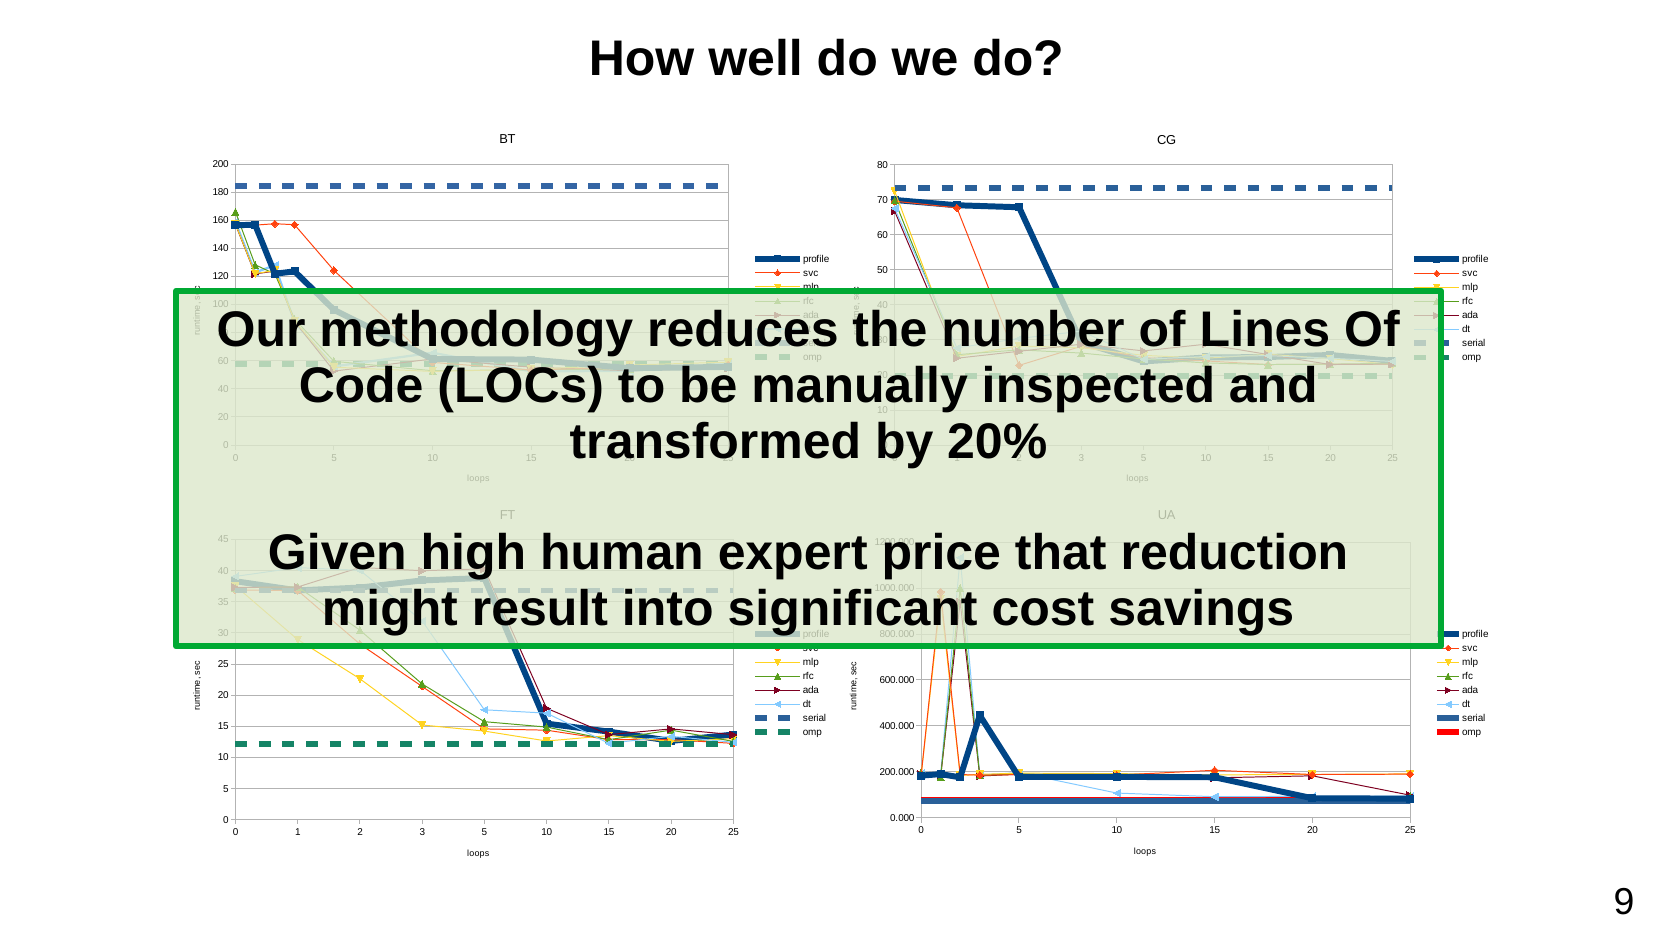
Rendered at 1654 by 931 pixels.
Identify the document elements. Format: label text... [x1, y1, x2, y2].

text_box How well do we do? [0, 0, 1654, 116]
picture [176, 115, 1501, 877]
text_box 9 [1594, 873, 1654, 931]
text_box Our methodology reduces the number of Lines Of Code (LOCs) to be manually inspected and transformed by 20% Given high human expert price that reduction might result into significant cost savings [176, 290, 1441, 647]
